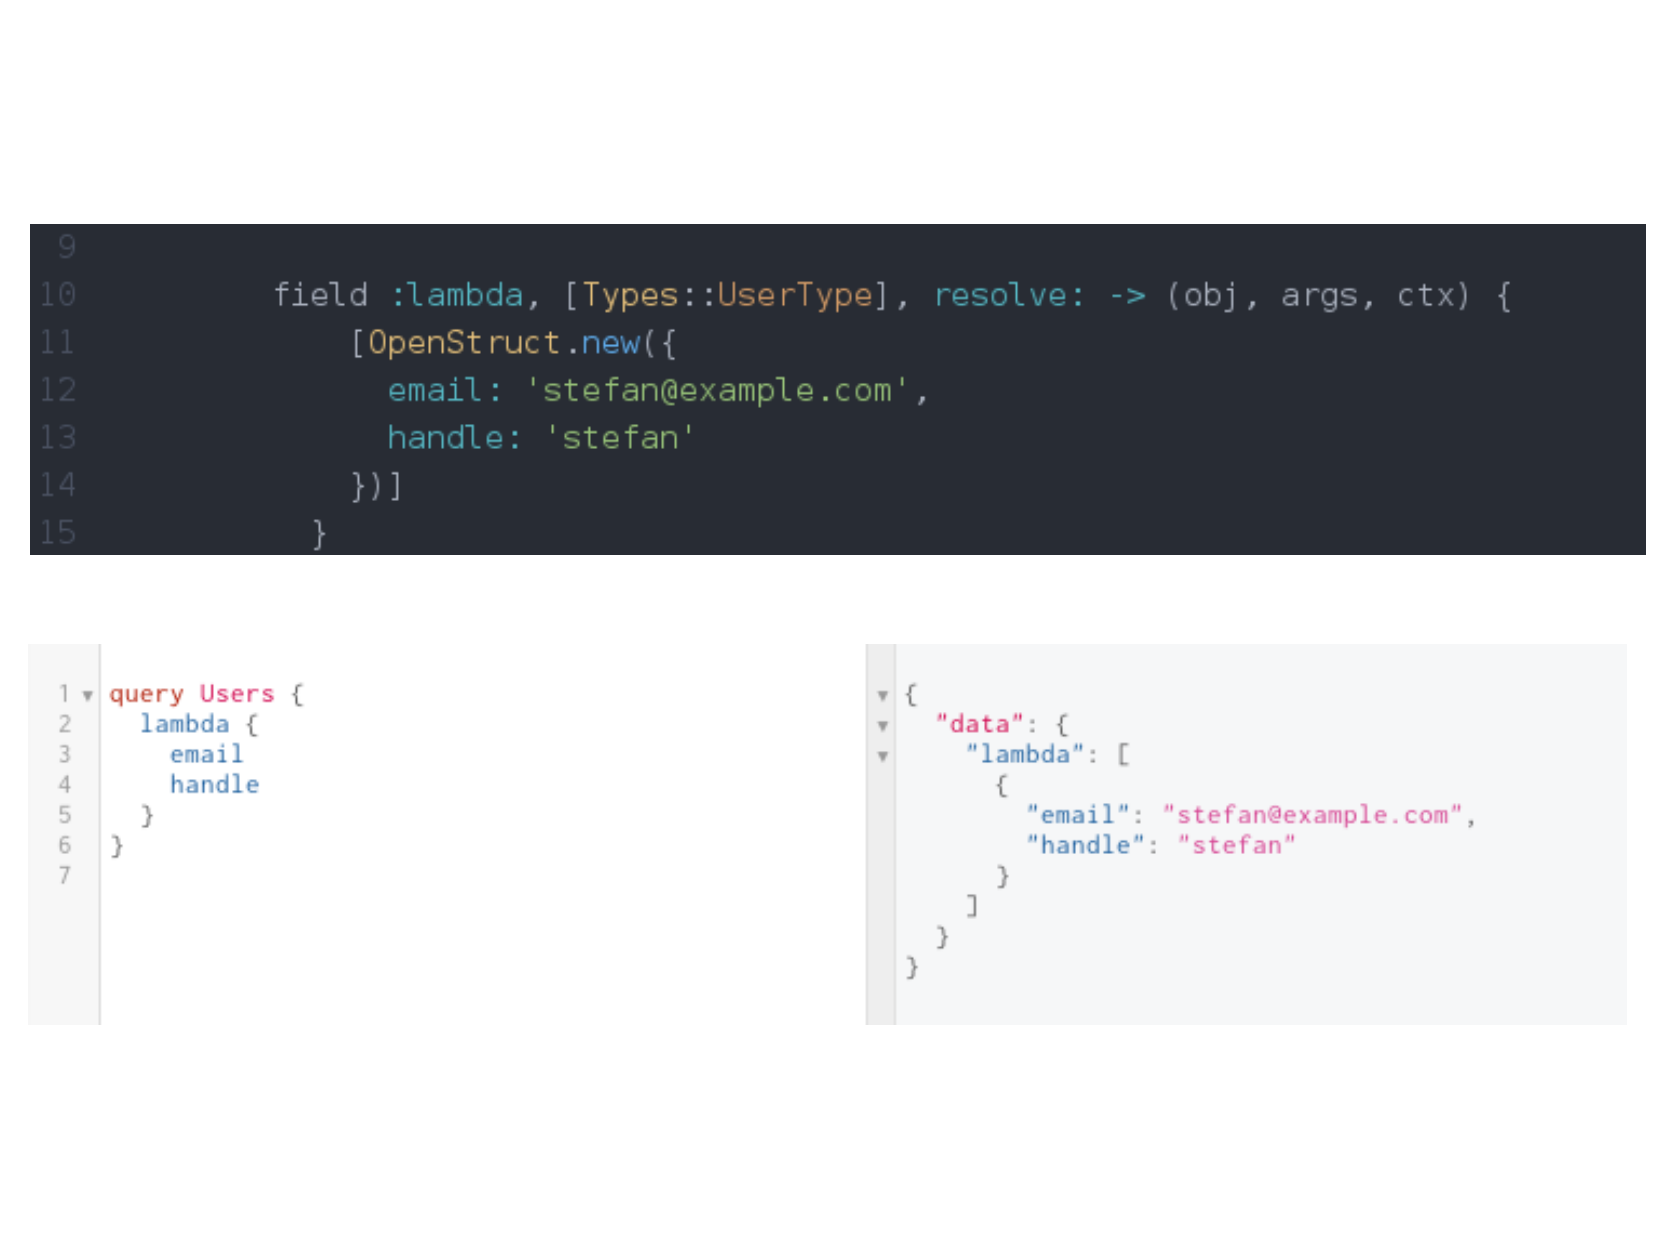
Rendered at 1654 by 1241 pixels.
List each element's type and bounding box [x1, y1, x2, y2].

picture [30, 224, 1646, 556]
picture [28, 644, 1627, 1025]
